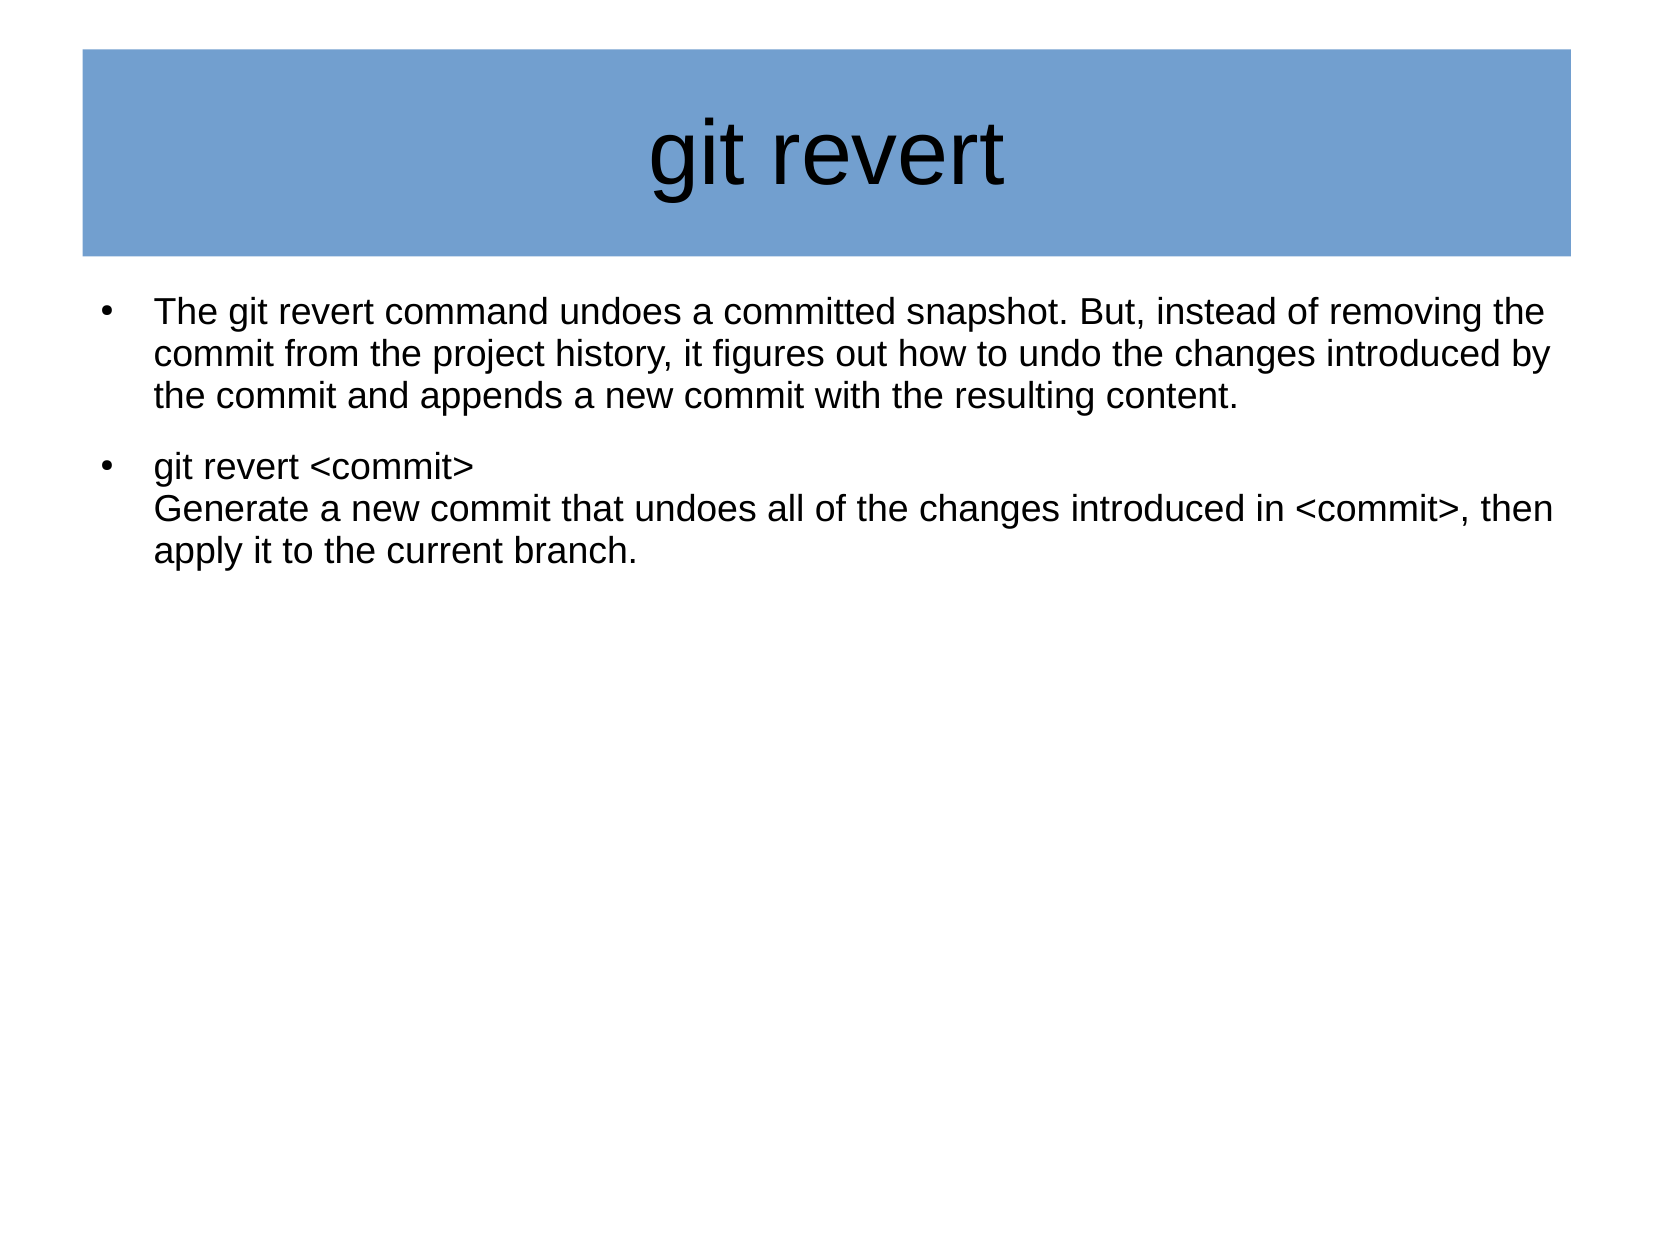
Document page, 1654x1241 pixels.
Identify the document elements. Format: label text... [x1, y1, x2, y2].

title git revert [82, 49, 1571, 257]
list The git revert command undoes a committed snapshot. But, instead of removing the commit from the project history, it figures out how to undo the changes introduced by the commit and appends a new commit with the resulting content. git revert <commit> Generate a new commit that undoes all of the changes introduced in <commit>, then apply it to the current branch. [82, 290, 1571, 1010]
